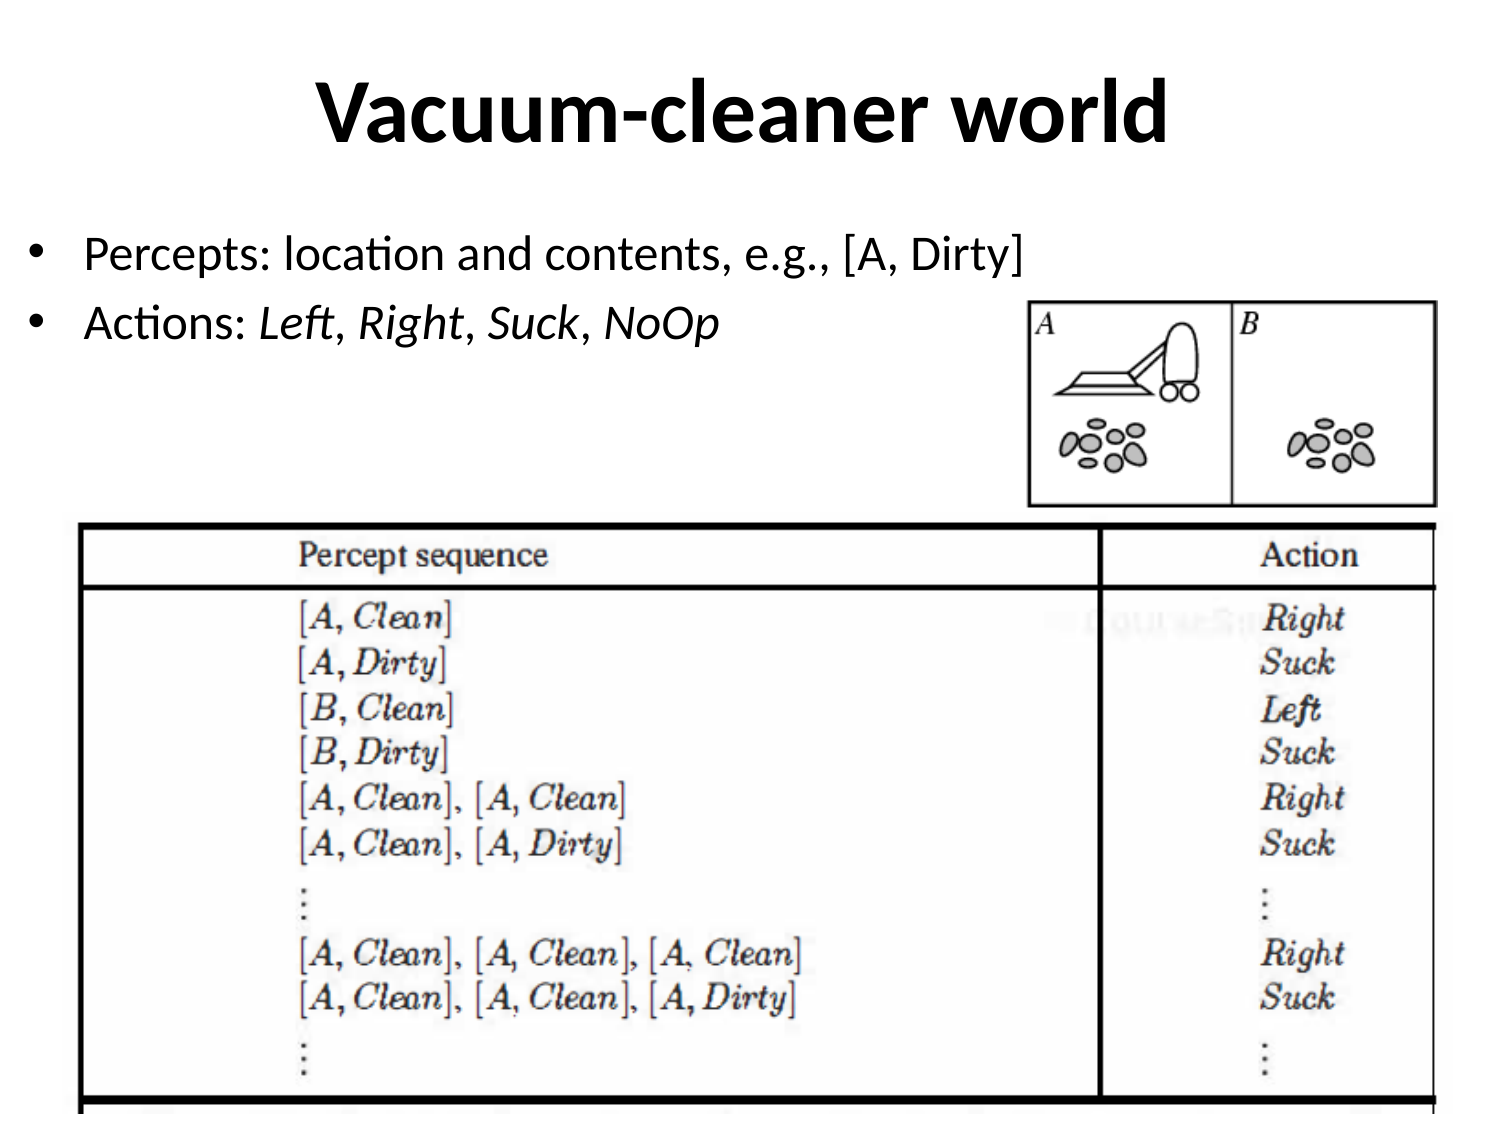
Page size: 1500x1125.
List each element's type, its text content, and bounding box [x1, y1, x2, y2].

picture [62, 299, 1453, 1114]
title Vacuum-cleaner world [12, 12, 1475, 200]
list Percepts: location and contents, e.g., [A, Dirty] Actions: Left, Right, Suck, NoOp [12, 212, 1475, 1025]
